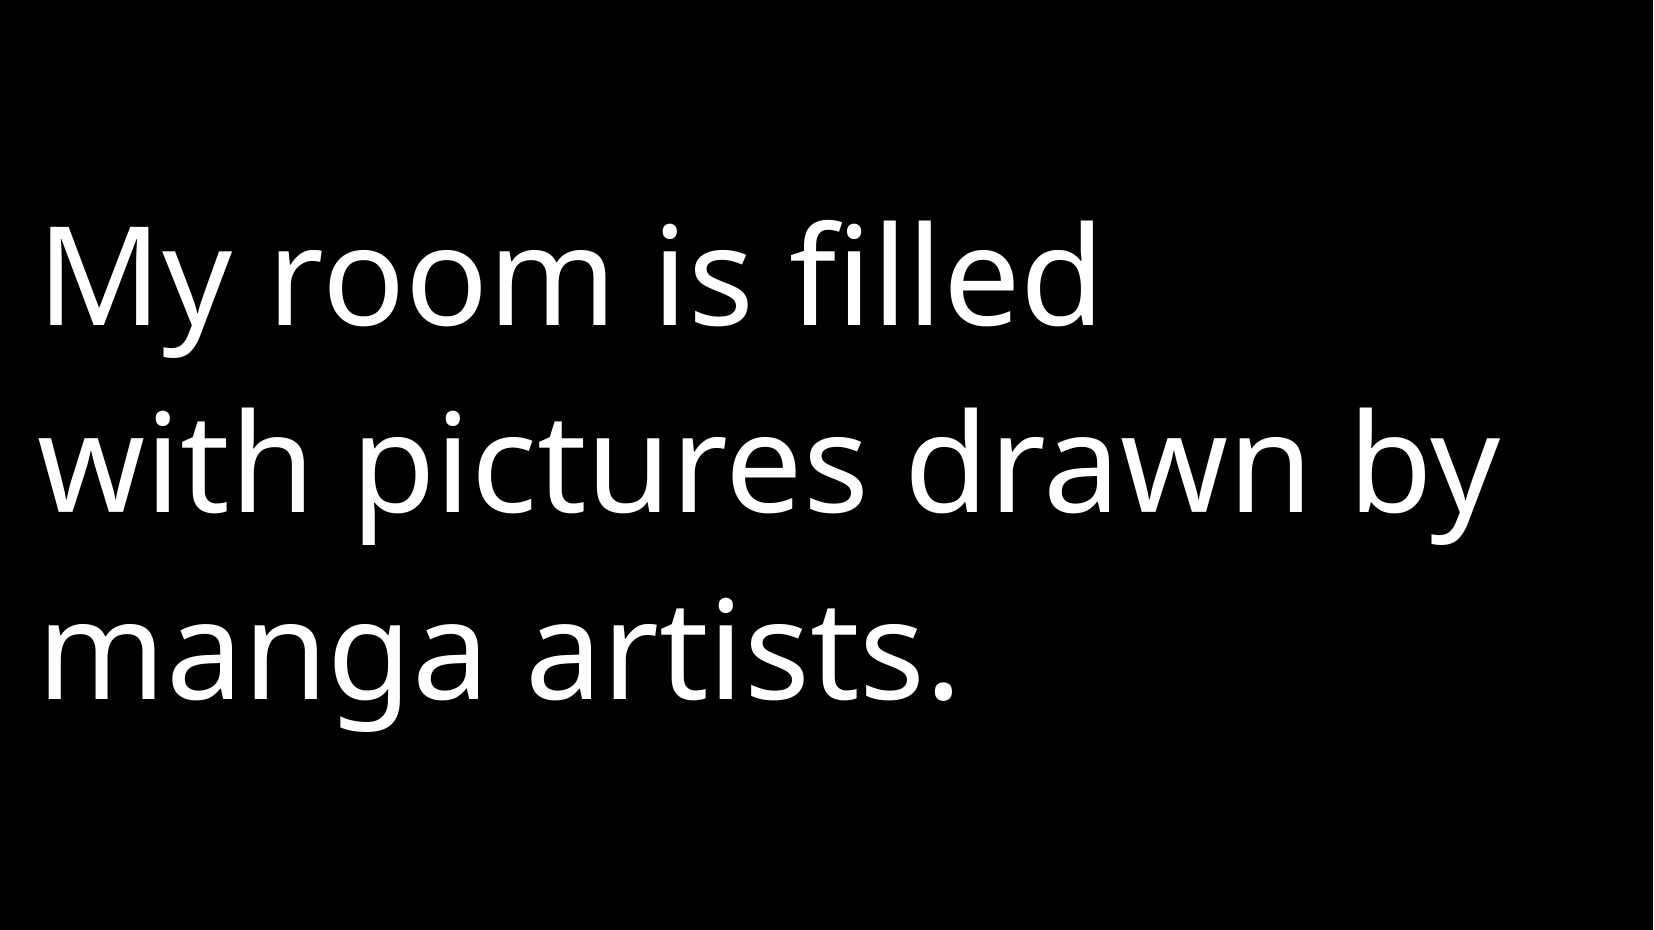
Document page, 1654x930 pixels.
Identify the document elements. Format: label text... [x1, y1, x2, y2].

title My room is filled with pictures drawn by manga artists. [37, 19, 1612, 900]
